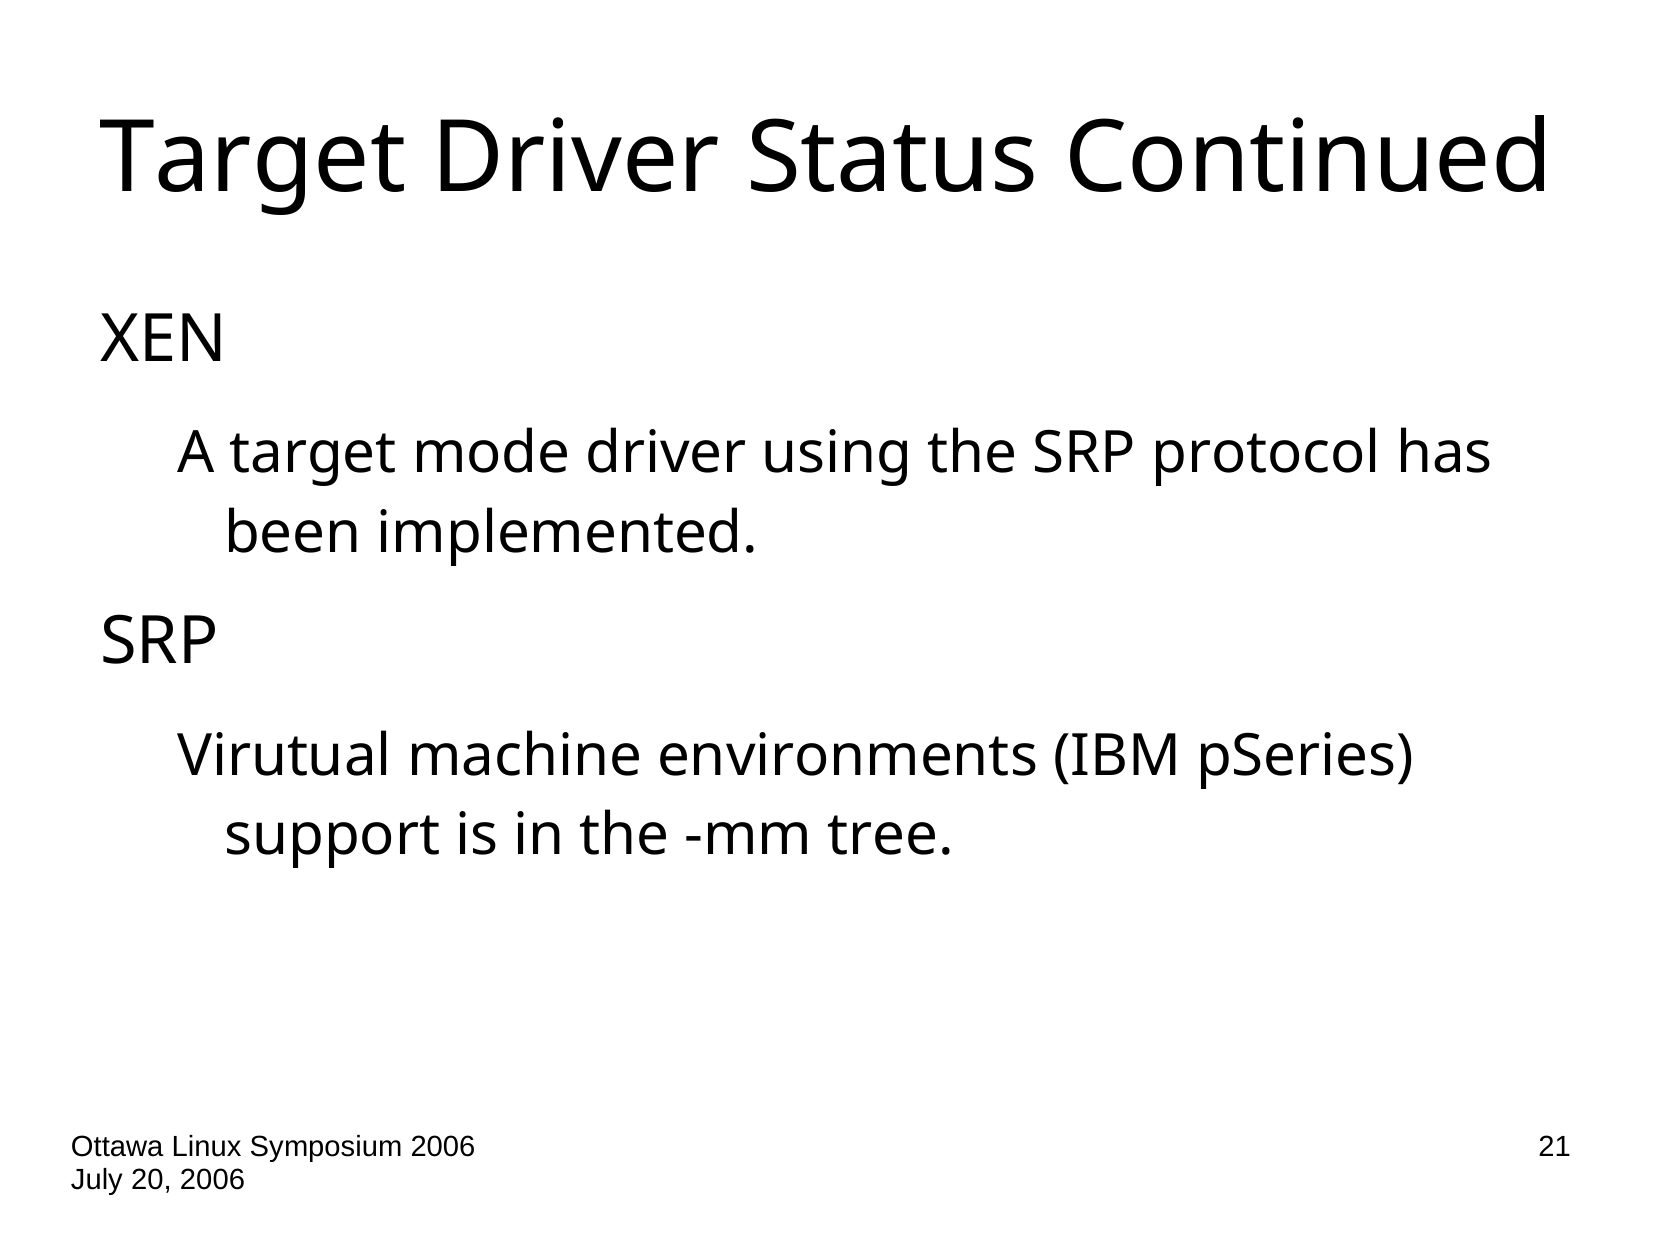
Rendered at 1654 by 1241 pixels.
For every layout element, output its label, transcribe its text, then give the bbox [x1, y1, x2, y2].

title Target Driver Status Continued [82, 49, 1571, 257]
list XEN A target mode driver using the SRP protocol has been implemented. SRP Virutual machine environments (IBM pSeries) support is in the -mm tree. [82, 290, 1571, 1109]
